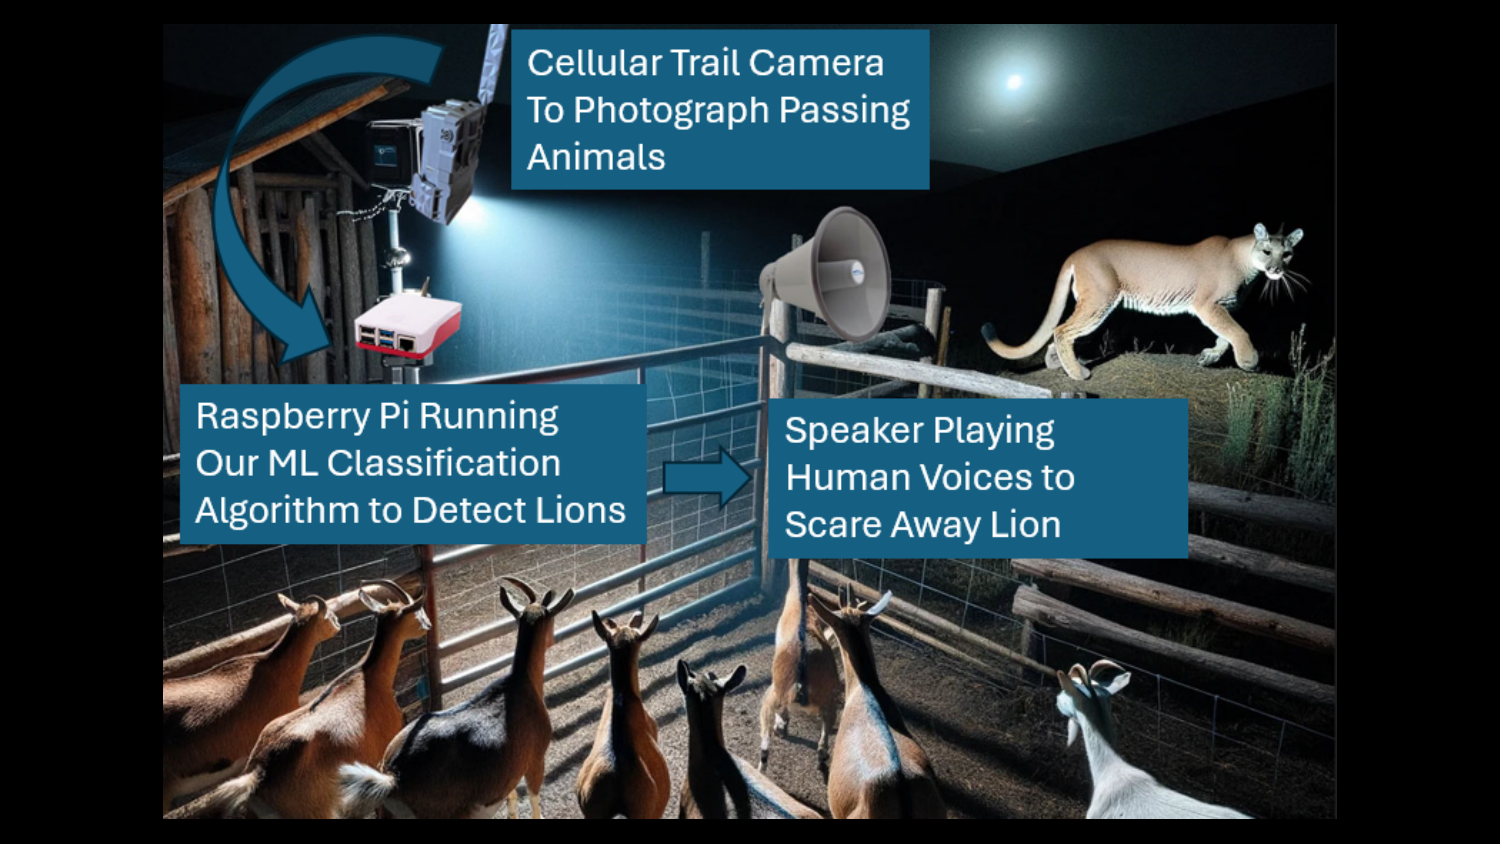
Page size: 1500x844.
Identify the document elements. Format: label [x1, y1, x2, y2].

picture [163, 24, 1337, 819]
